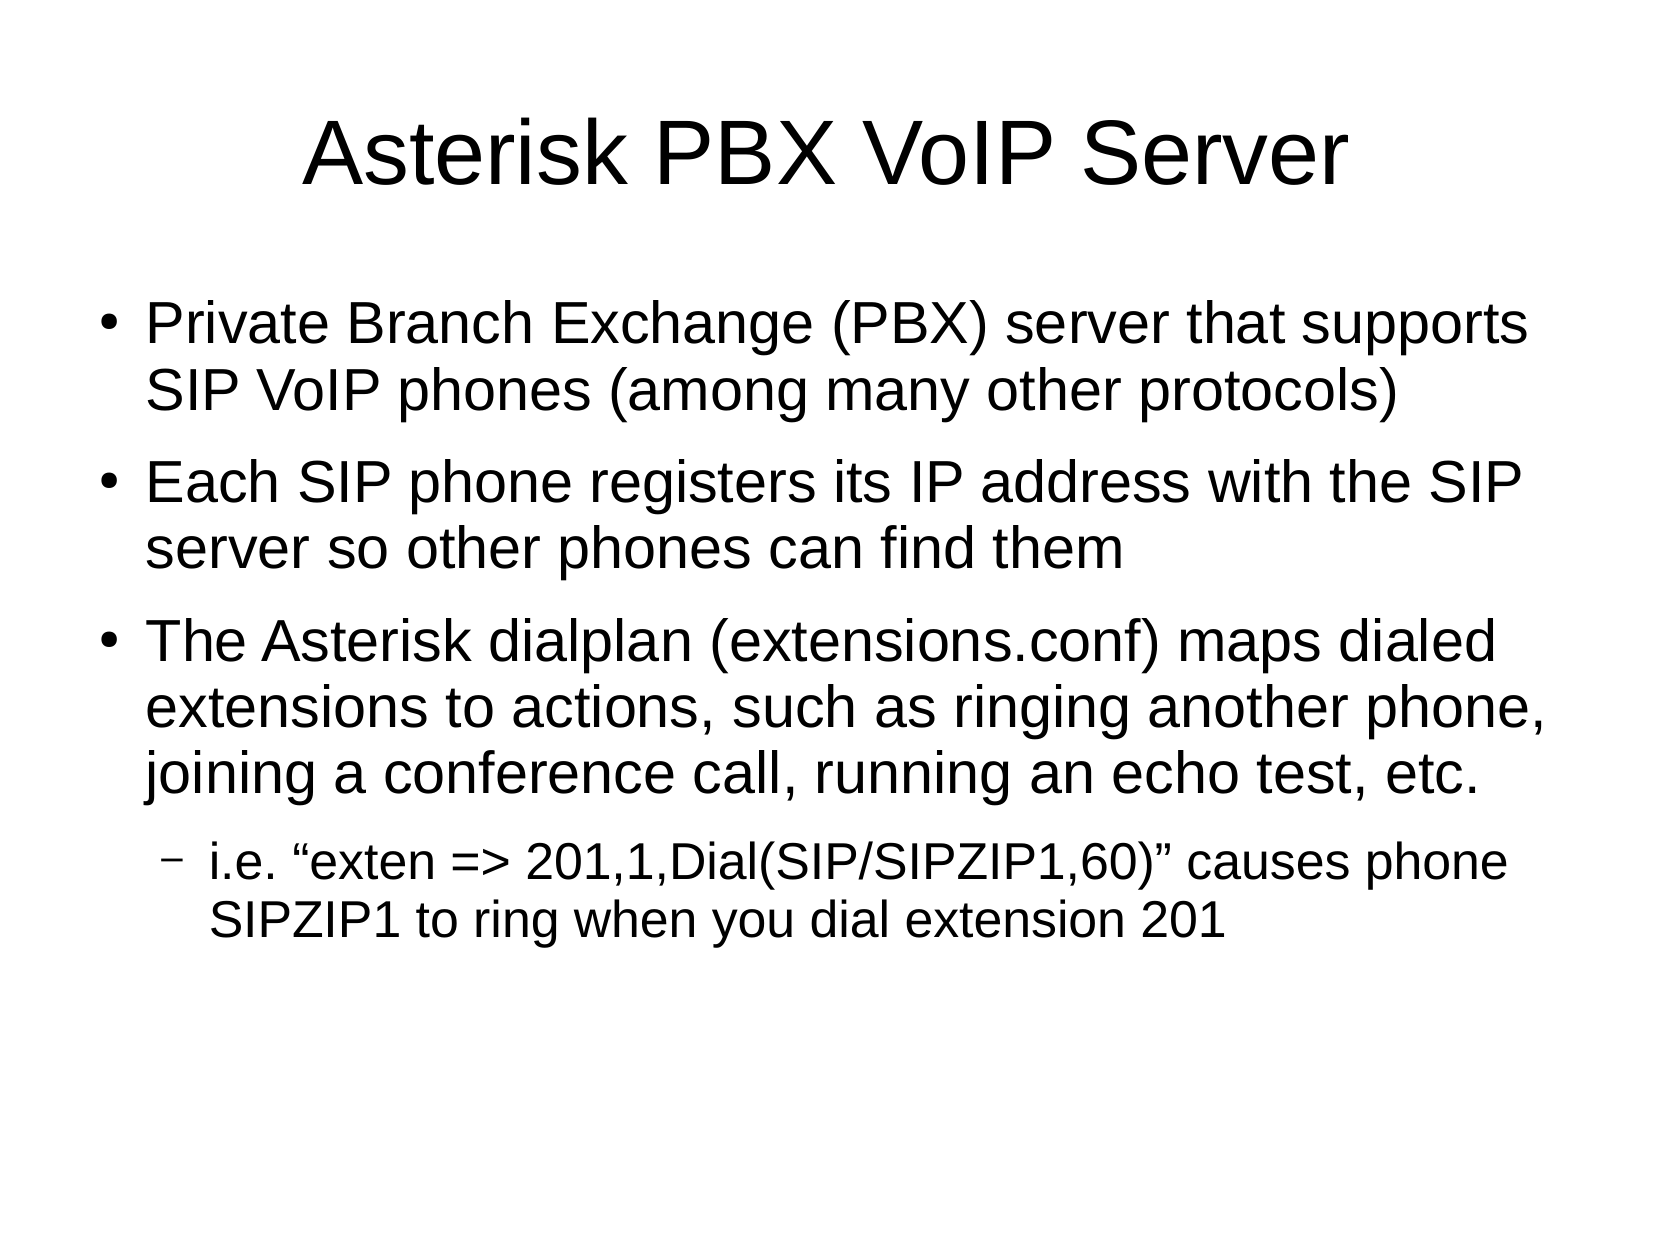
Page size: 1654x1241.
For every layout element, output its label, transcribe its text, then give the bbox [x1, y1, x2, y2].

list Private Branch Exchange (PBX) server that supports SIP VoIP phones (among many other protocols) Each SIP phone registers its IP address with the SIP server so other phones can find them The Asterisk dialplan (extensions.conf) maps dialed extensions to actions, such as ringing another phone, joining a conference call, running an echo test, etc. i.e. “exten => 201,1,Dial(SIP/SIPZIP1,60)” causes phone SIPZIP1 to ring when you dial extension 201 [82, 290, 1571, 1010]
title Asterisk PBX VoIP Server [82, 49, 1571, 257]
